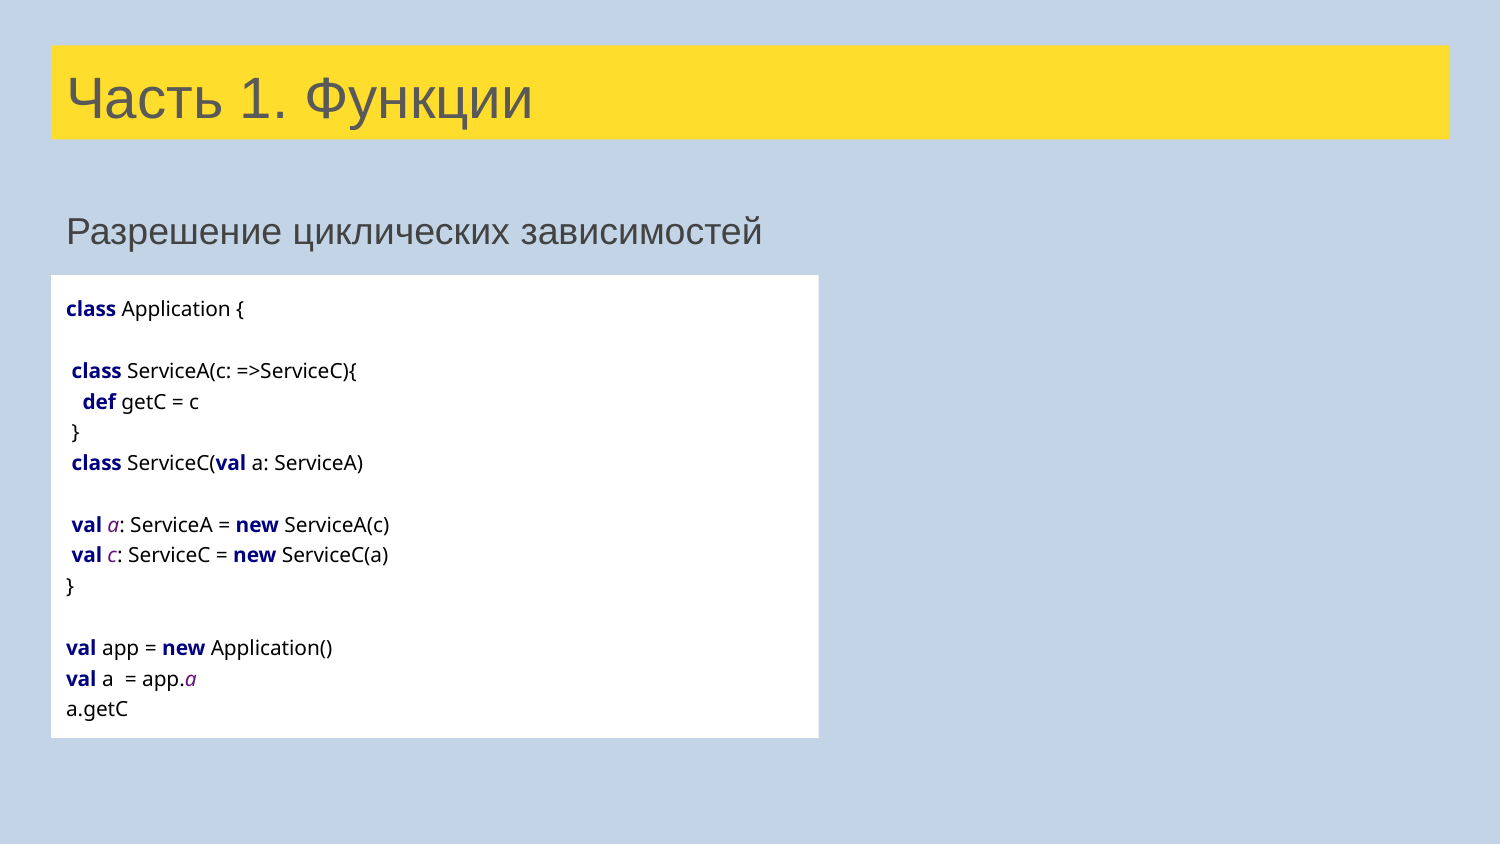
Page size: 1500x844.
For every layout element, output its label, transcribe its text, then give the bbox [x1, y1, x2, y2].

text_box Разрешение циклических зависимостей [51, 192, 871, 255]
text_box class Application { class ServiceA(c: =>ServiceC){ def getC = c } class ServiceC(val a: ServiceA) val a: ServiceA = new ServiceA(c) val c: ServiceC = new ServiceC(a) } val app = new Application() val a = app.a a.getC [51, 275, 819, 738]
title Часть 1. Функции [51, 45, 1449, 140]
